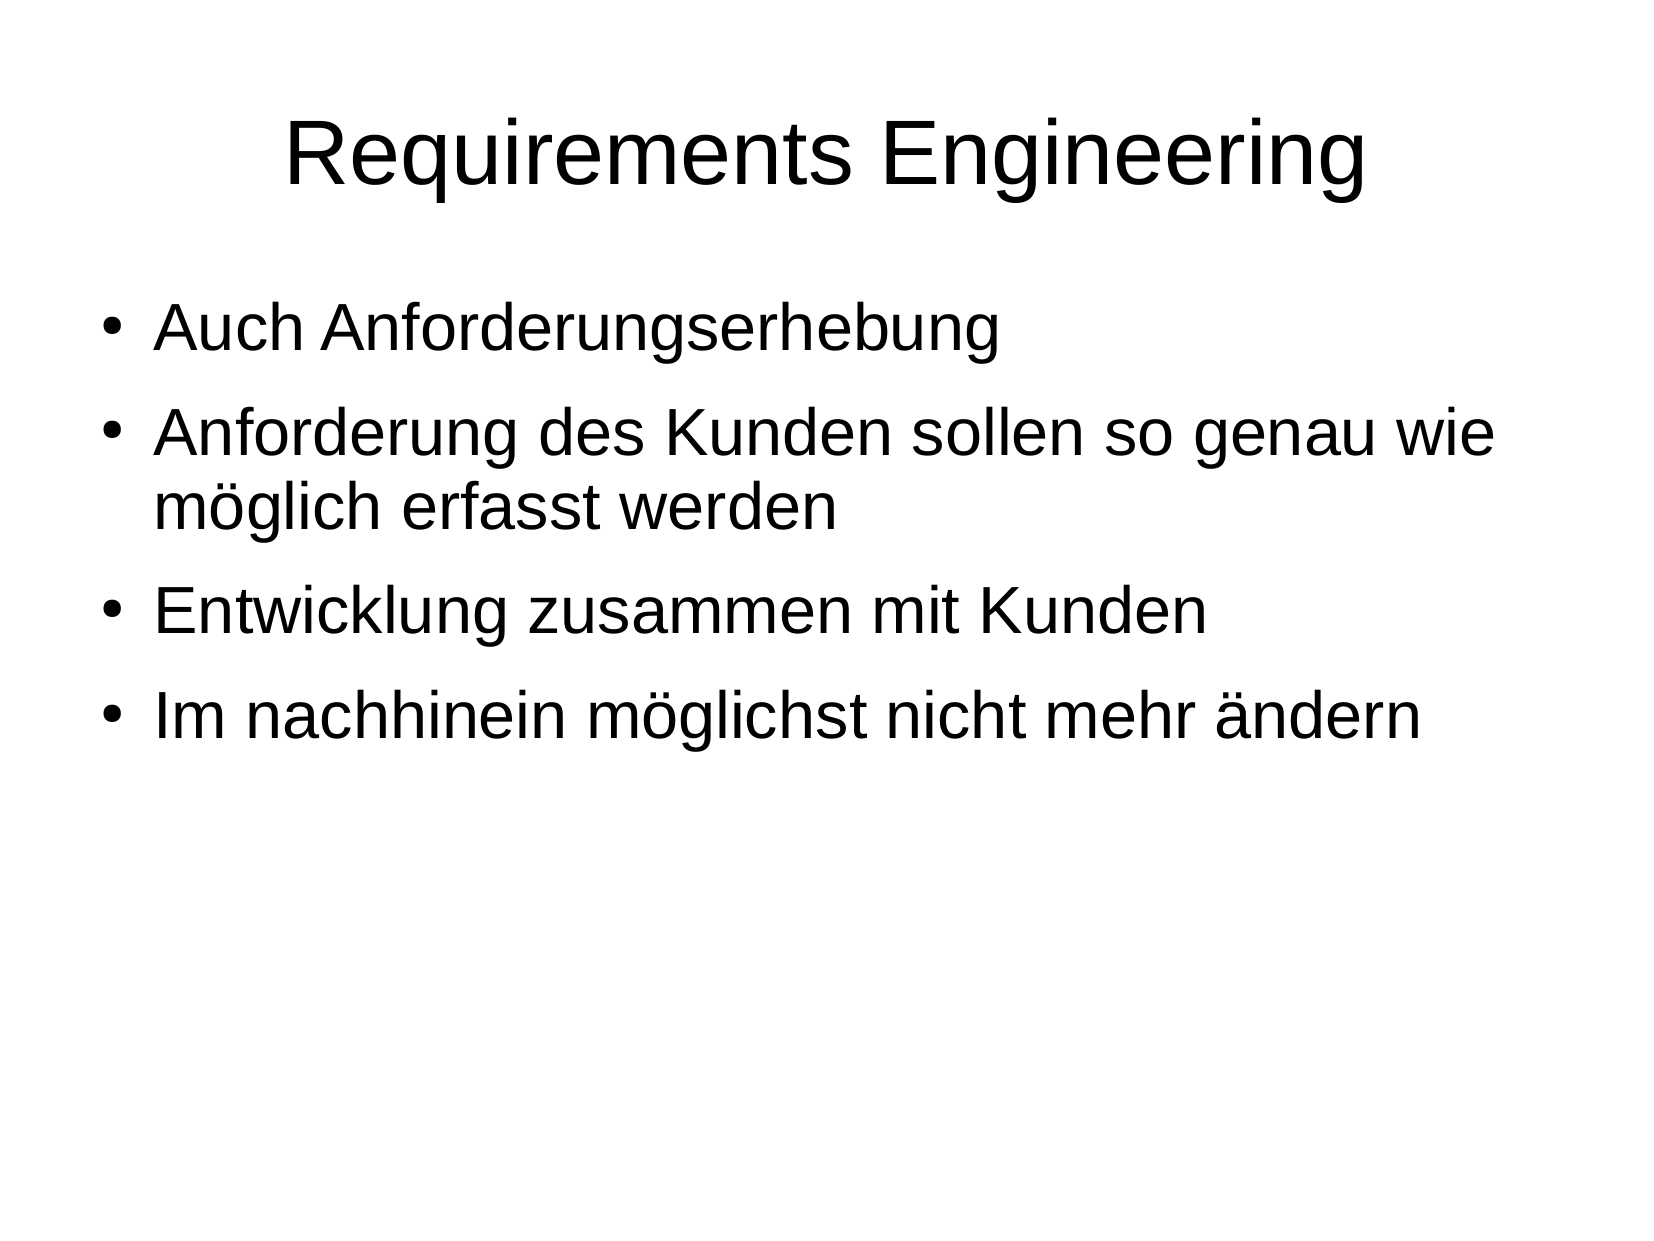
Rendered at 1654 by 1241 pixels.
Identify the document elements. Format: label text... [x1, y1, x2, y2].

title Requirements Engineering [82, 49, 1571, 257]
list Auch Anforderungserhebung Anforderung des Kunden sollen so genau wie möglich erfasst werden Entwicklung zusammen mit Kunden Im nachhinein möglichst nicht mehr ändern [82, 290, 1571, 1109]
